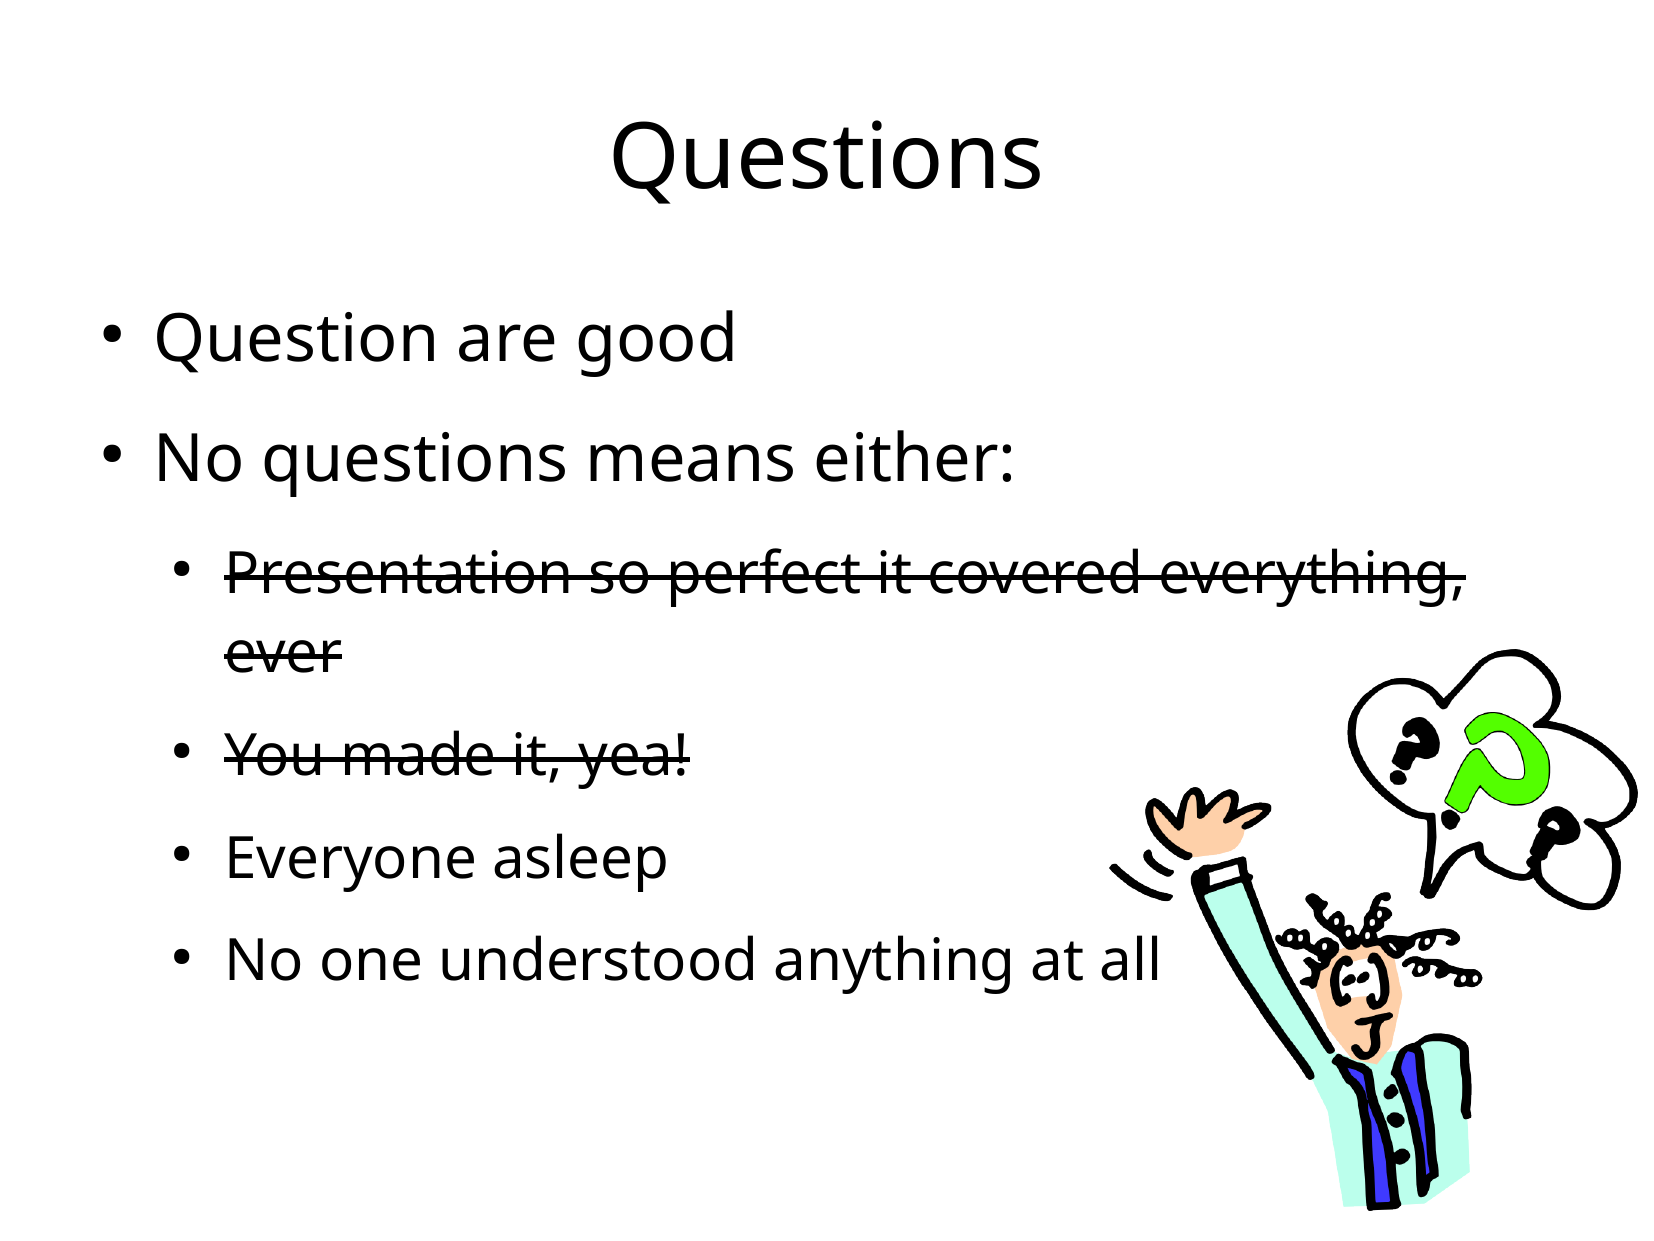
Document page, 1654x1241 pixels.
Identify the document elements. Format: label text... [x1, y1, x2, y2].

picture [1109, 649, 1638, 1211]
list Question are good No questions means either: Presentation so perfect it covered everything, ever You made it, yea! Everyone asleep No one understood anything at all [82, 290, 1571, 1109]
title Questions [82, 56, 1571, 250]
